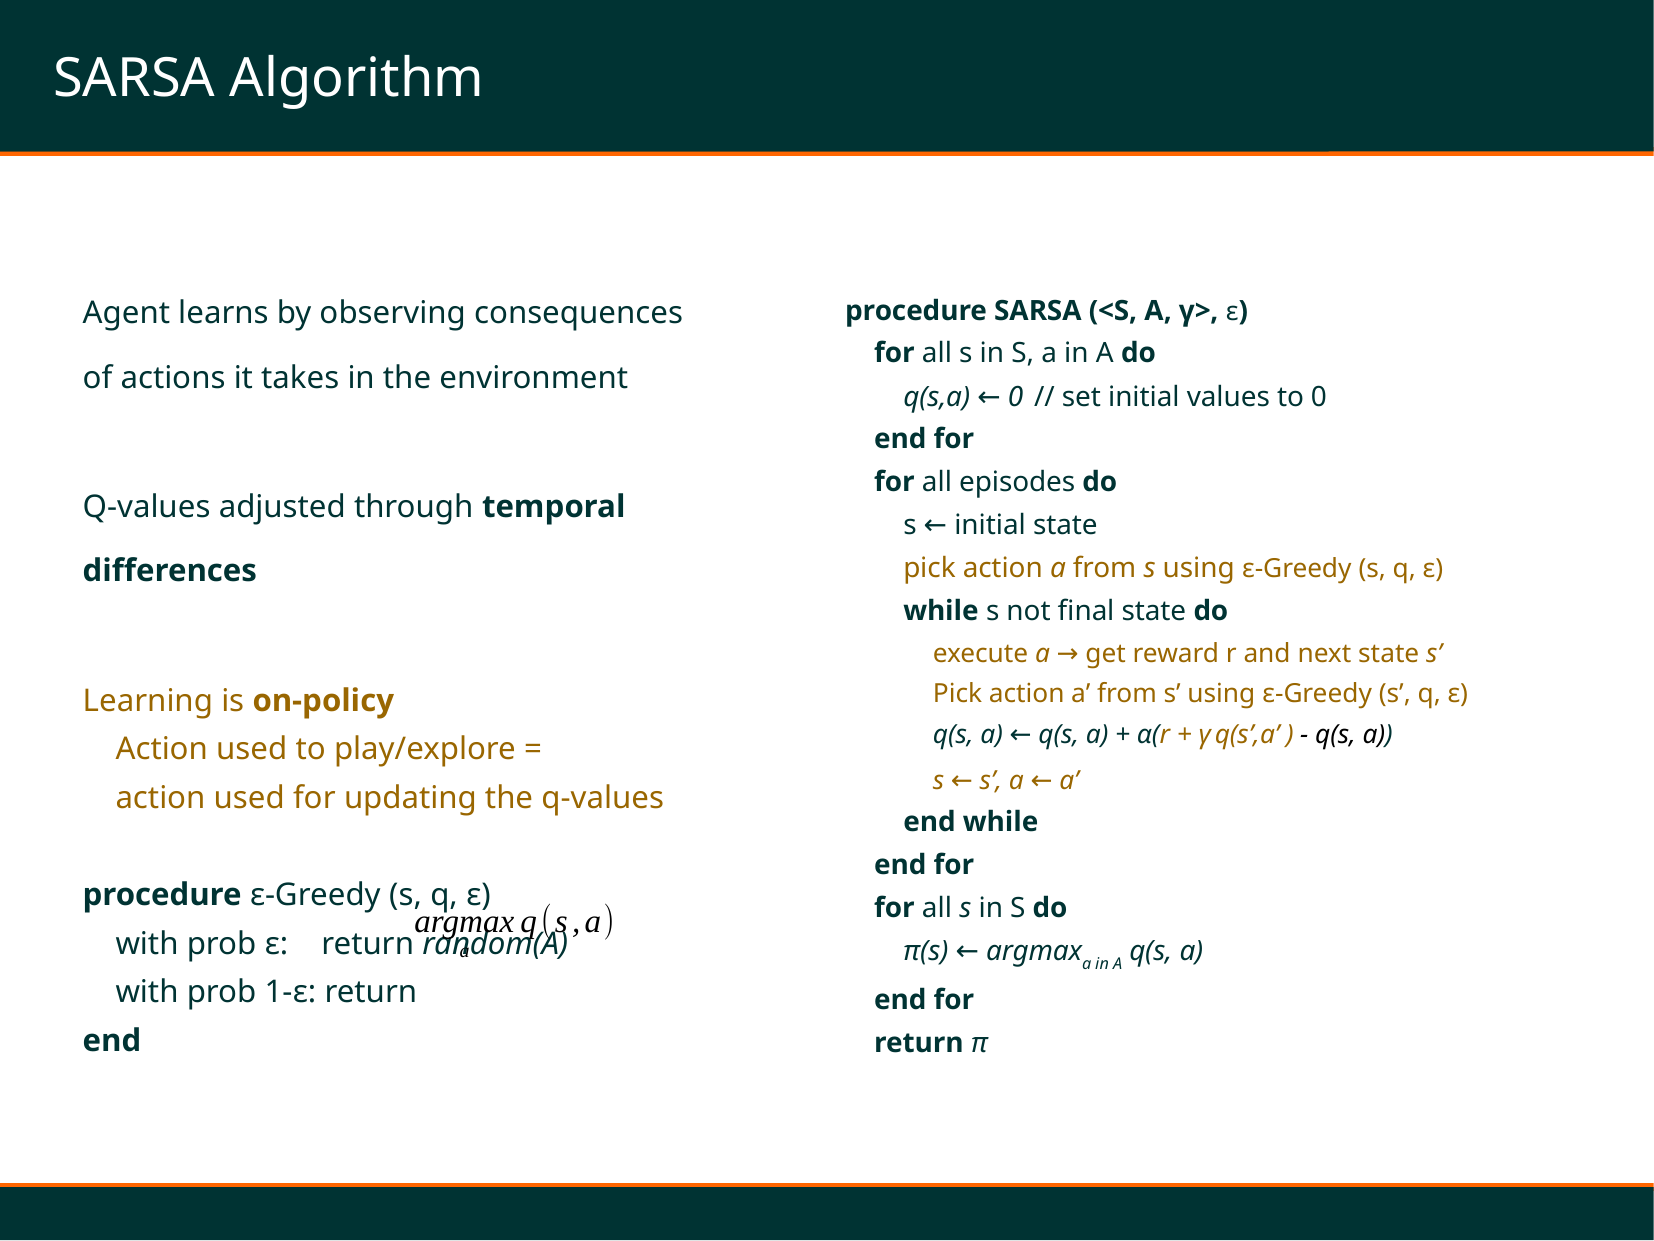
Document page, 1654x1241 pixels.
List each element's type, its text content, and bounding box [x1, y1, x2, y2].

title SARSA Algorithm [0, 0, 1329, 152]
list procedure SARSA (<S, A, γ>, ε) for all s in S, a in A do q(s,a) ← 0 // set initial values to 0 end for for all episodes do s ← initial state pick action a from s using ε-Greedy (s, q, ε) while s not final state do execute a → get reward r and next state s’ Pick action a’ from s’ using ε-Greedy (s’, q, ε) q(s, a) ← q(s, a) + α(r + γ q(s’,a’ ) - q(s, a)) s ← s’, a ← a’ end while end for for all s in S do π(s) ← argmaxa in A q(s, a) end for return π [845, 290, 1636, 1111]
chart [408, 902, 620, 962]
list Agent learns by observing consequences of actions it takes in the environment Q-values adjusted through temporal differences Learning is on-policy Action used to play/explore = action used for updating the q-values procedure ε-Greedy (s, q, ε) with prob ε: return random(A) with prob 1-ε: return end [82, 290, 809, 1111]
